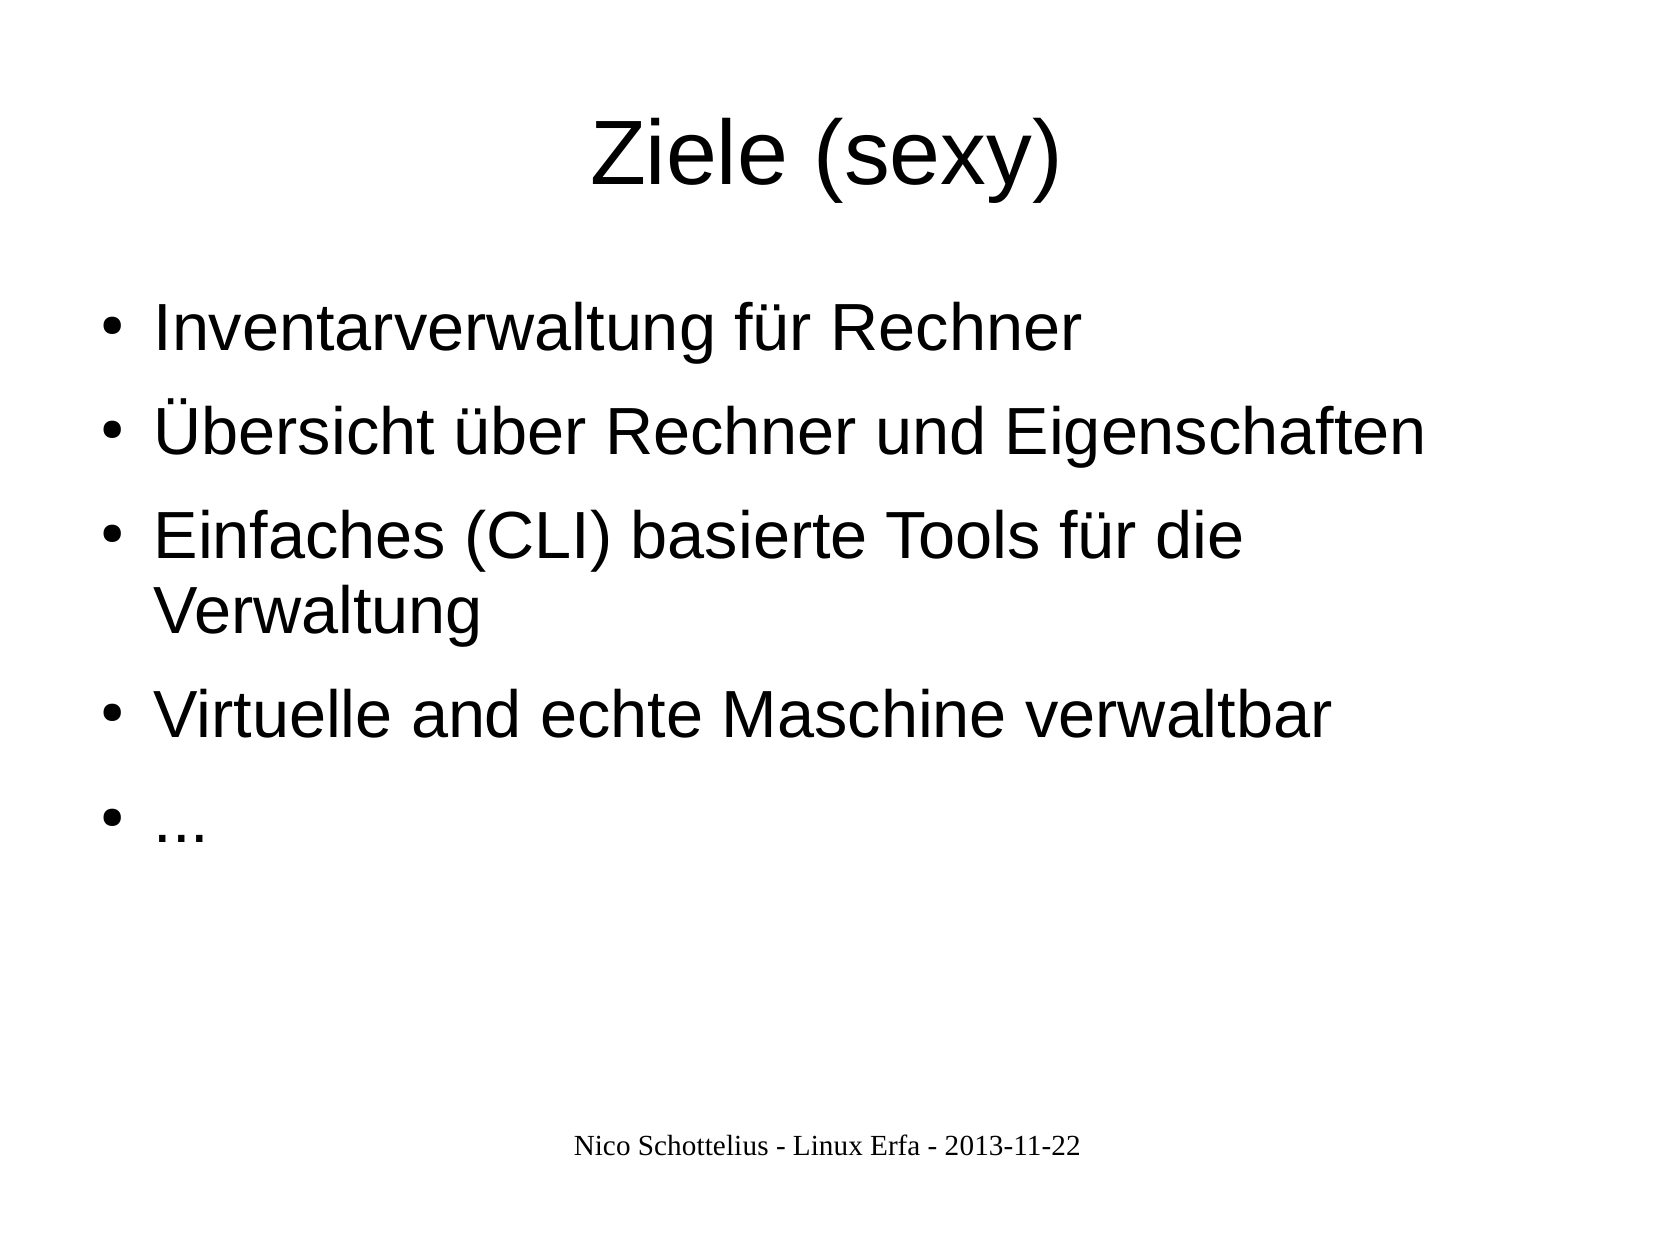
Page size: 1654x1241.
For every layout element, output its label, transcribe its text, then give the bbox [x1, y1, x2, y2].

list Inventarverwaltung für Rechner Übersicht über Rechner und Eigenschaften Einfaches (CLI) basierte Tools für die Verwaltung Virtuelle and echte Maschine verwaltbar ... [82, 290, 1538, 1010]
title Ziele (sexy) [82, 49, 1571, 257]
